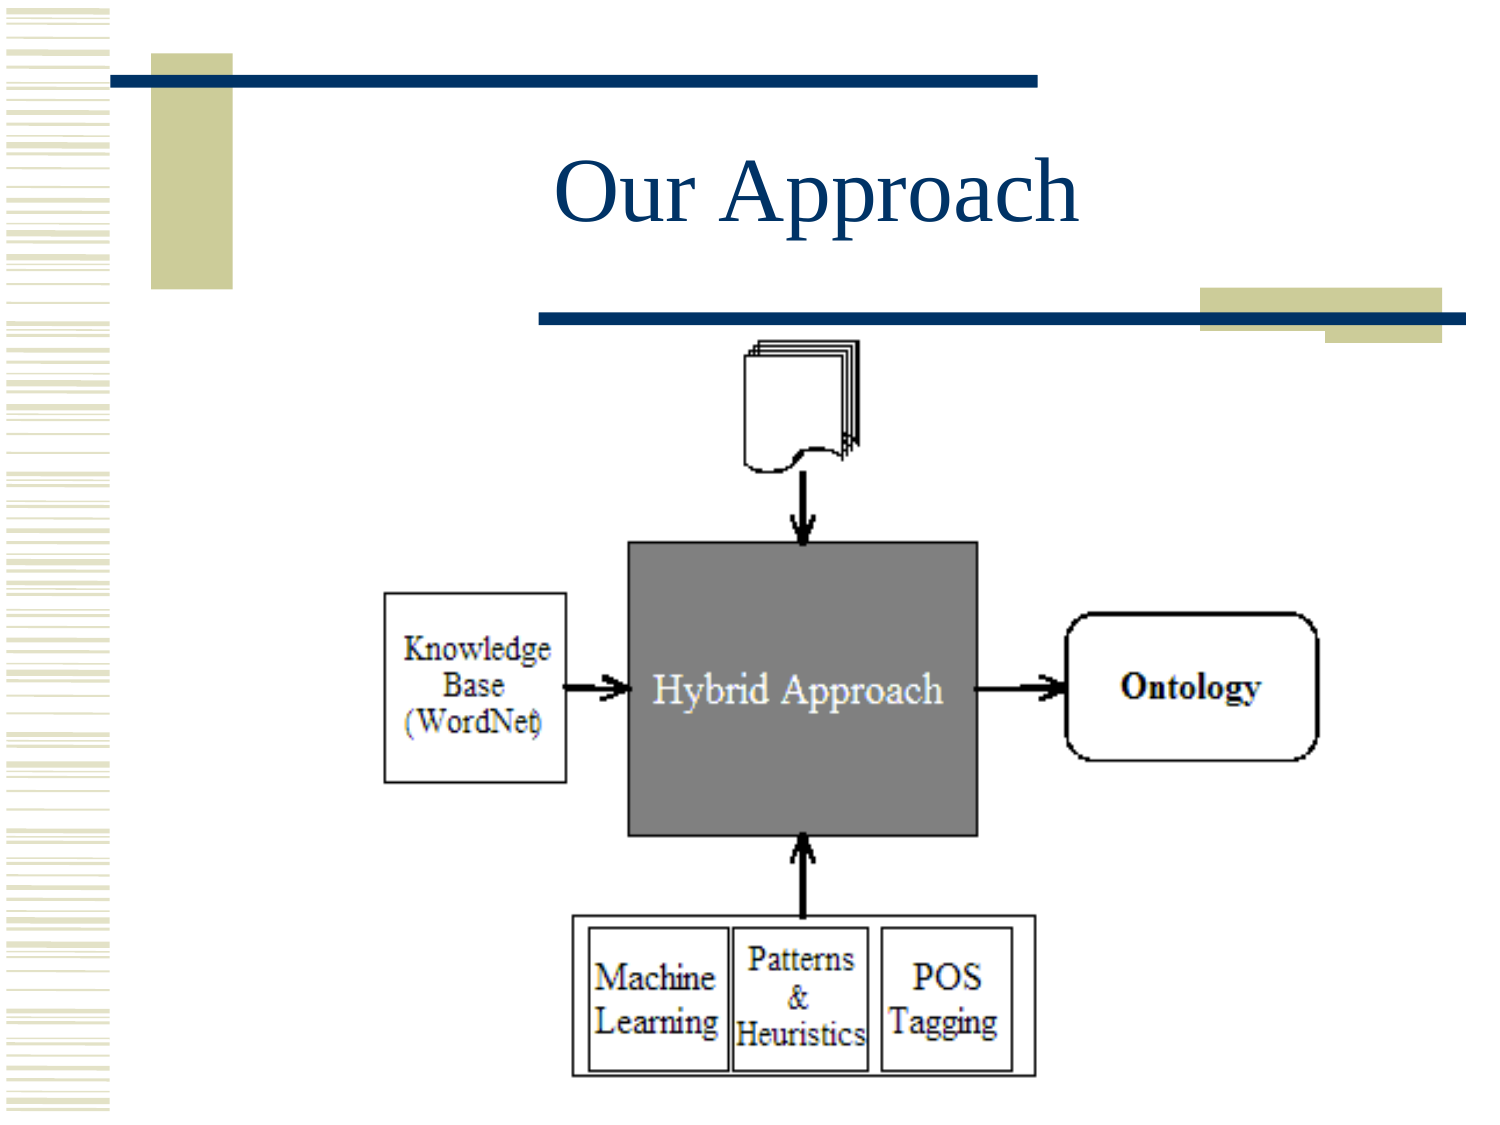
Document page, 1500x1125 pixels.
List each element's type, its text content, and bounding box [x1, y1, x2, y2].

picture [375, 331, 1325, 1085]
title Our Approach [224, 86, 1434, 301]
